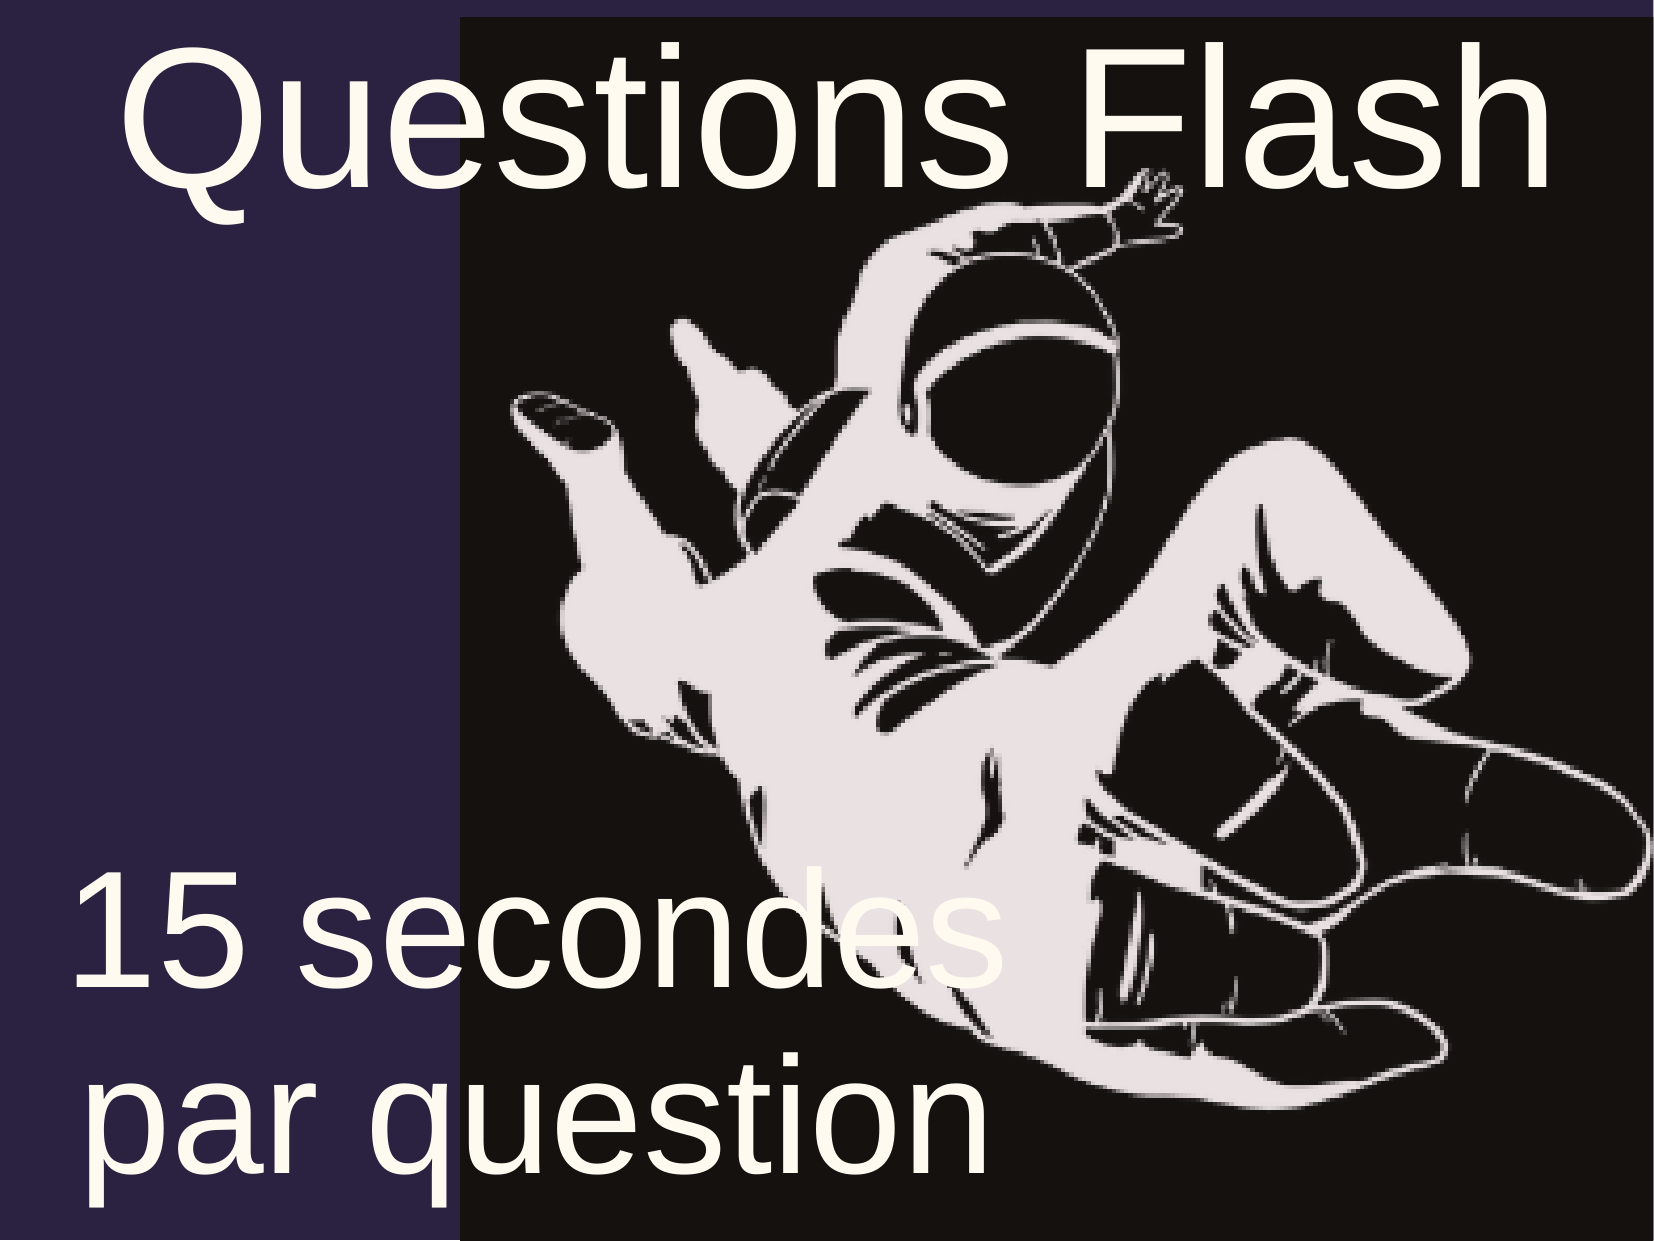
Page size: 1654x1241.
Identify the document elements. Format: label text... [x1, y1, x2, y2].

title Questions Flash [10, 0, 1654, 355]
picture [460, 355, 1654, 1241]
subtitle 15 secondes par question [0, 663, 1282, 1241]
